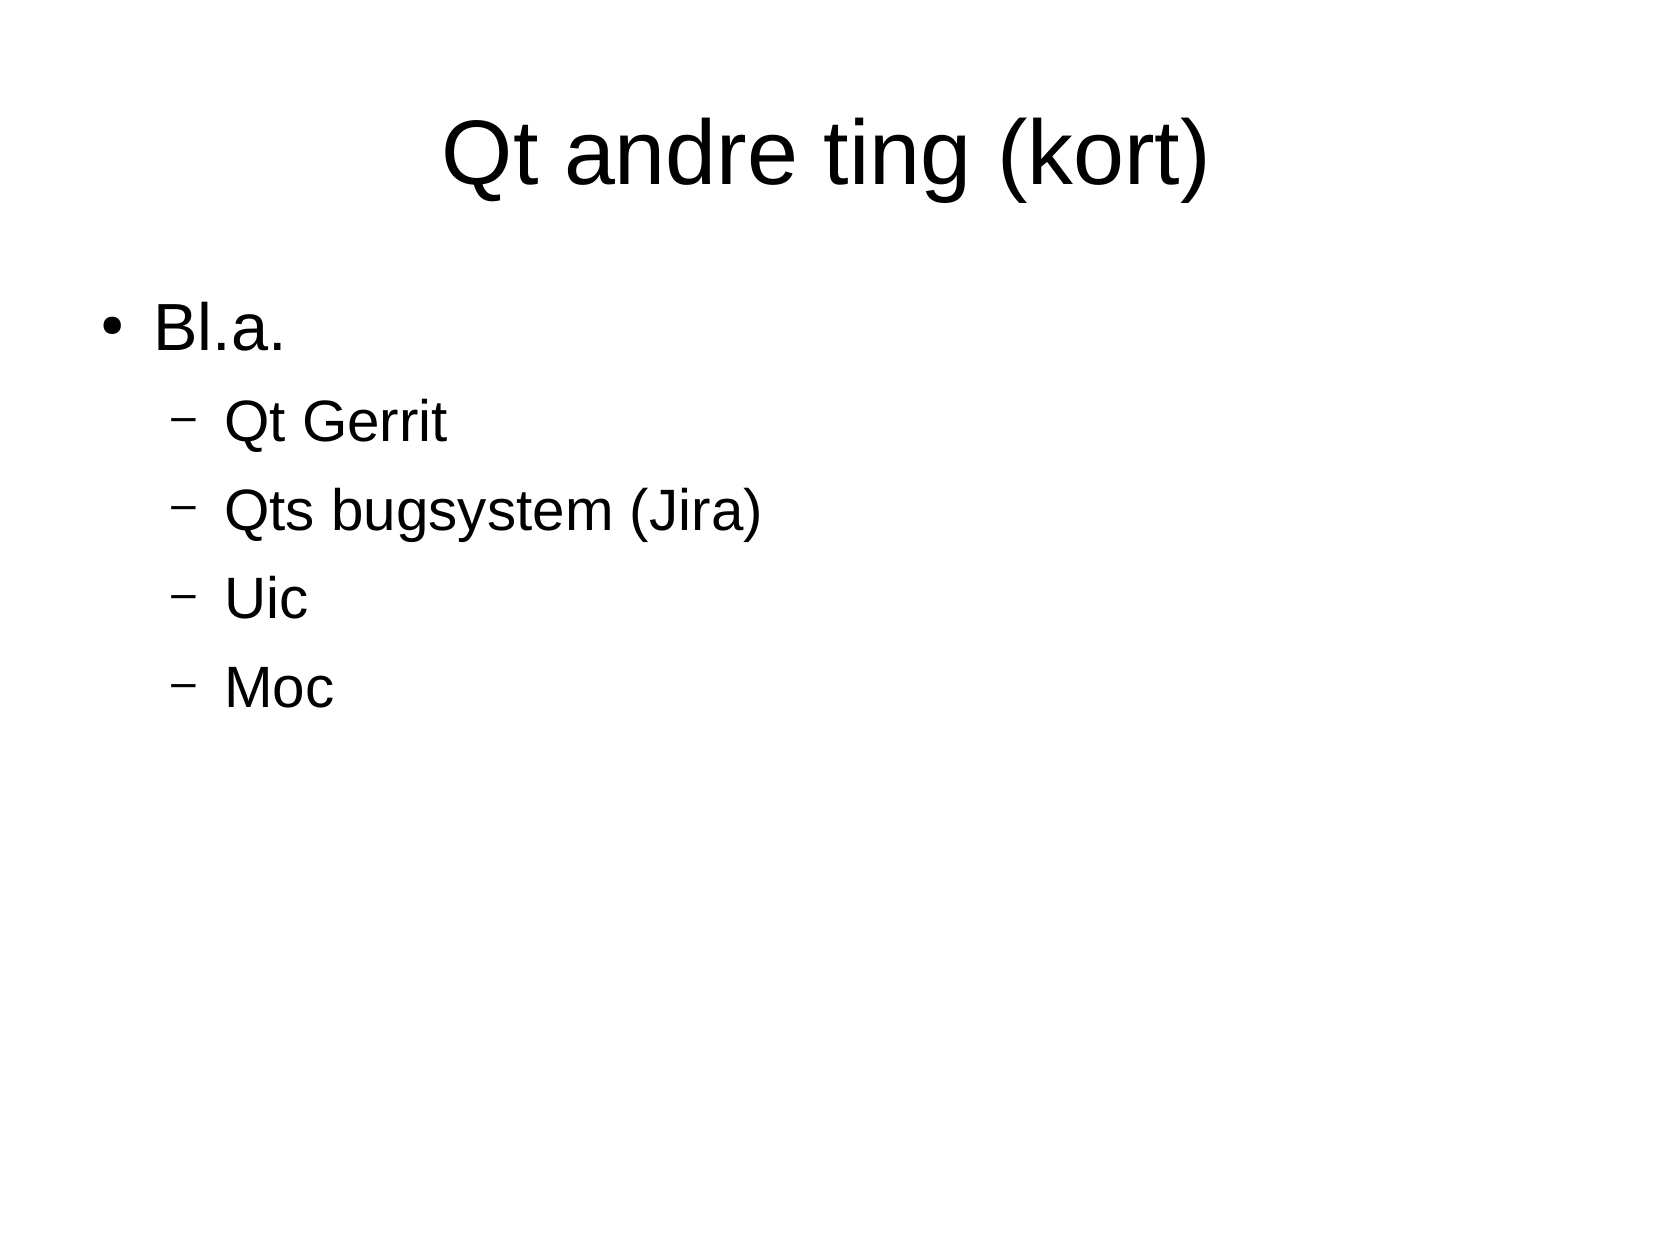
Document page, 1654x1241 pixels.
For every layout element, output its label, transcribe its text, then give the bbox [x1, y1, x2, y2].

title Qt andre ting (kort) [82, 49, 1571, 257]
list Bl.a. Qt Gerrit Qts bugsystem (Jira) Uic Moc [82, 290, 1571, 1010]
